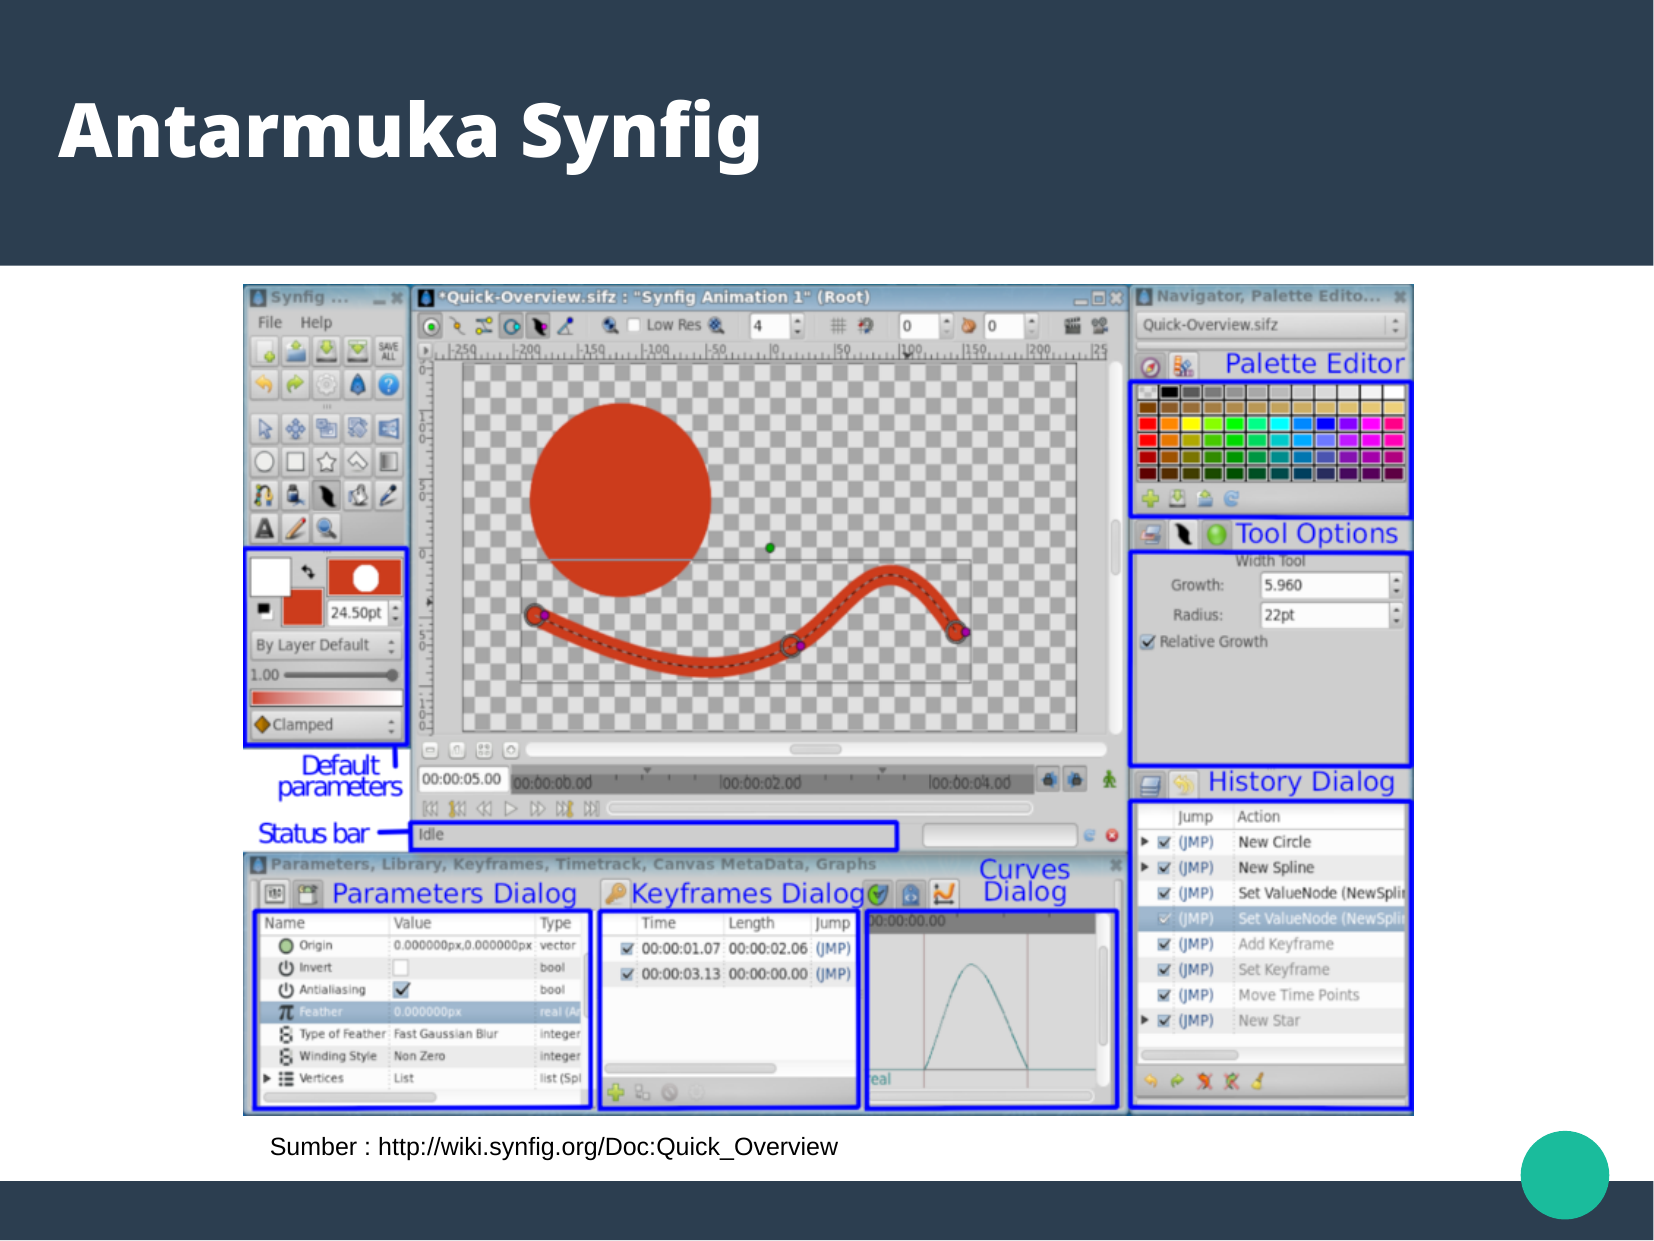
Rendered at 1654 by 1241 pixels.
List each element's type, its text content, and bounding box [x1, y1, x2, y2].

title Antarmuka Synfig [59, 56, 1595, 200]
picture [243, 284, 1414, 1116]
text_box Sumber : http://wiki.synfig.org/Doc:Quick_Overview [255, 1125, 871, 1196]
